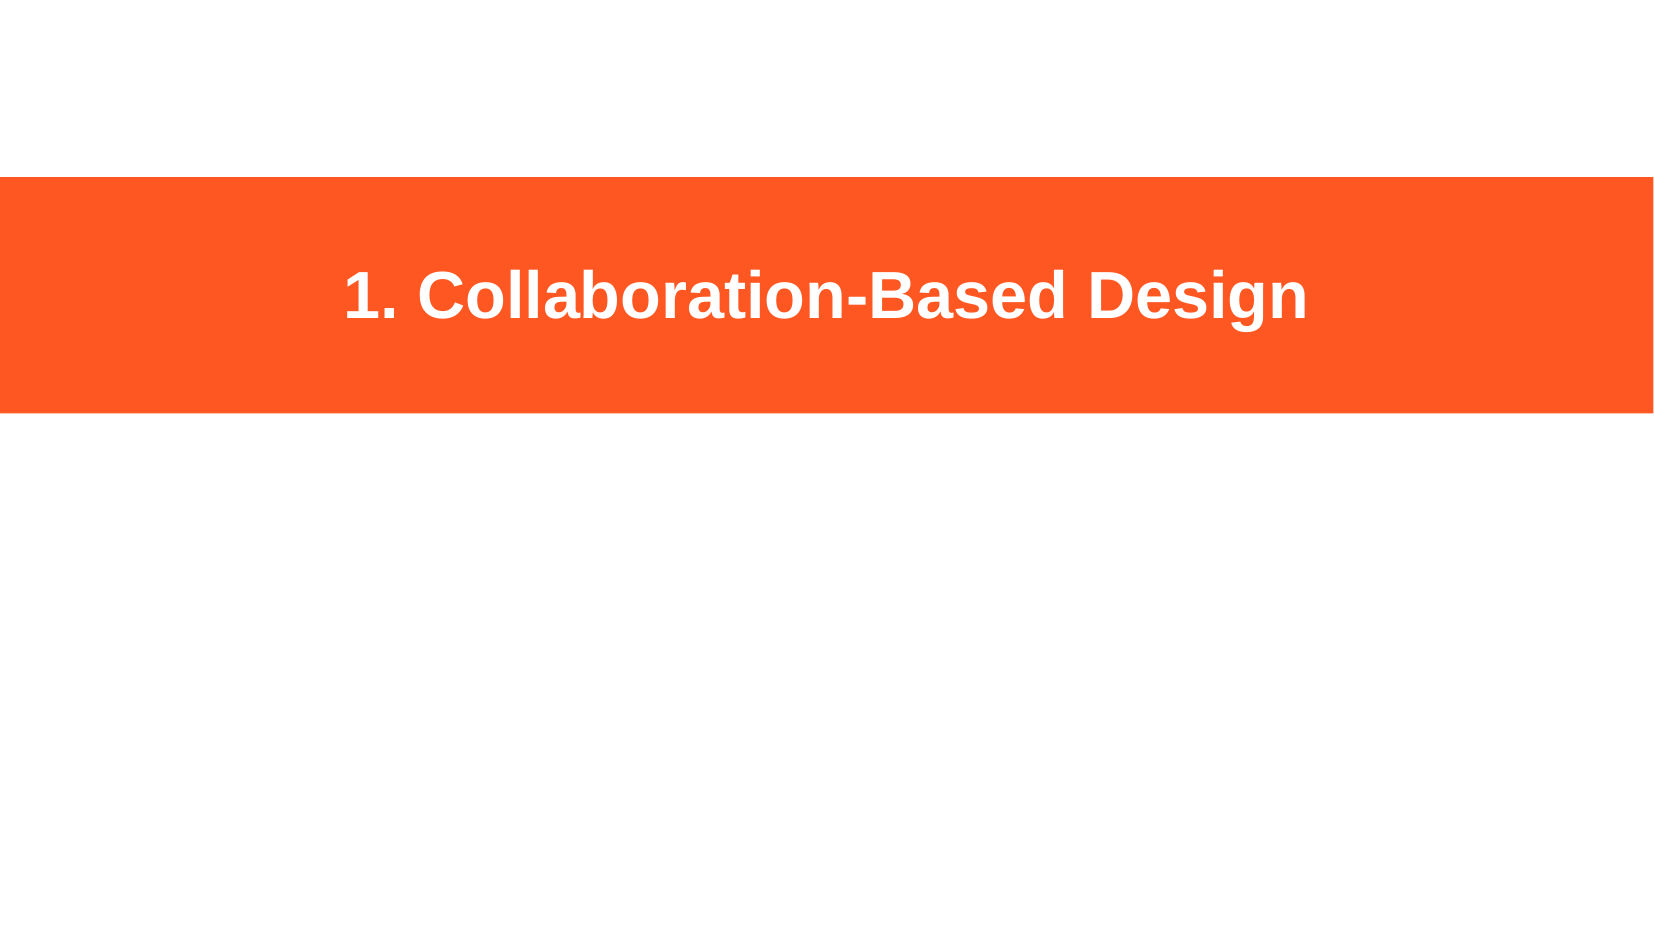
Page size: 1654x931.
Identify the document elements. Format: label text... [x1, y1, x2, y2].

title 1. Collaboration-Based Design [0, 177, 1654, 414]
